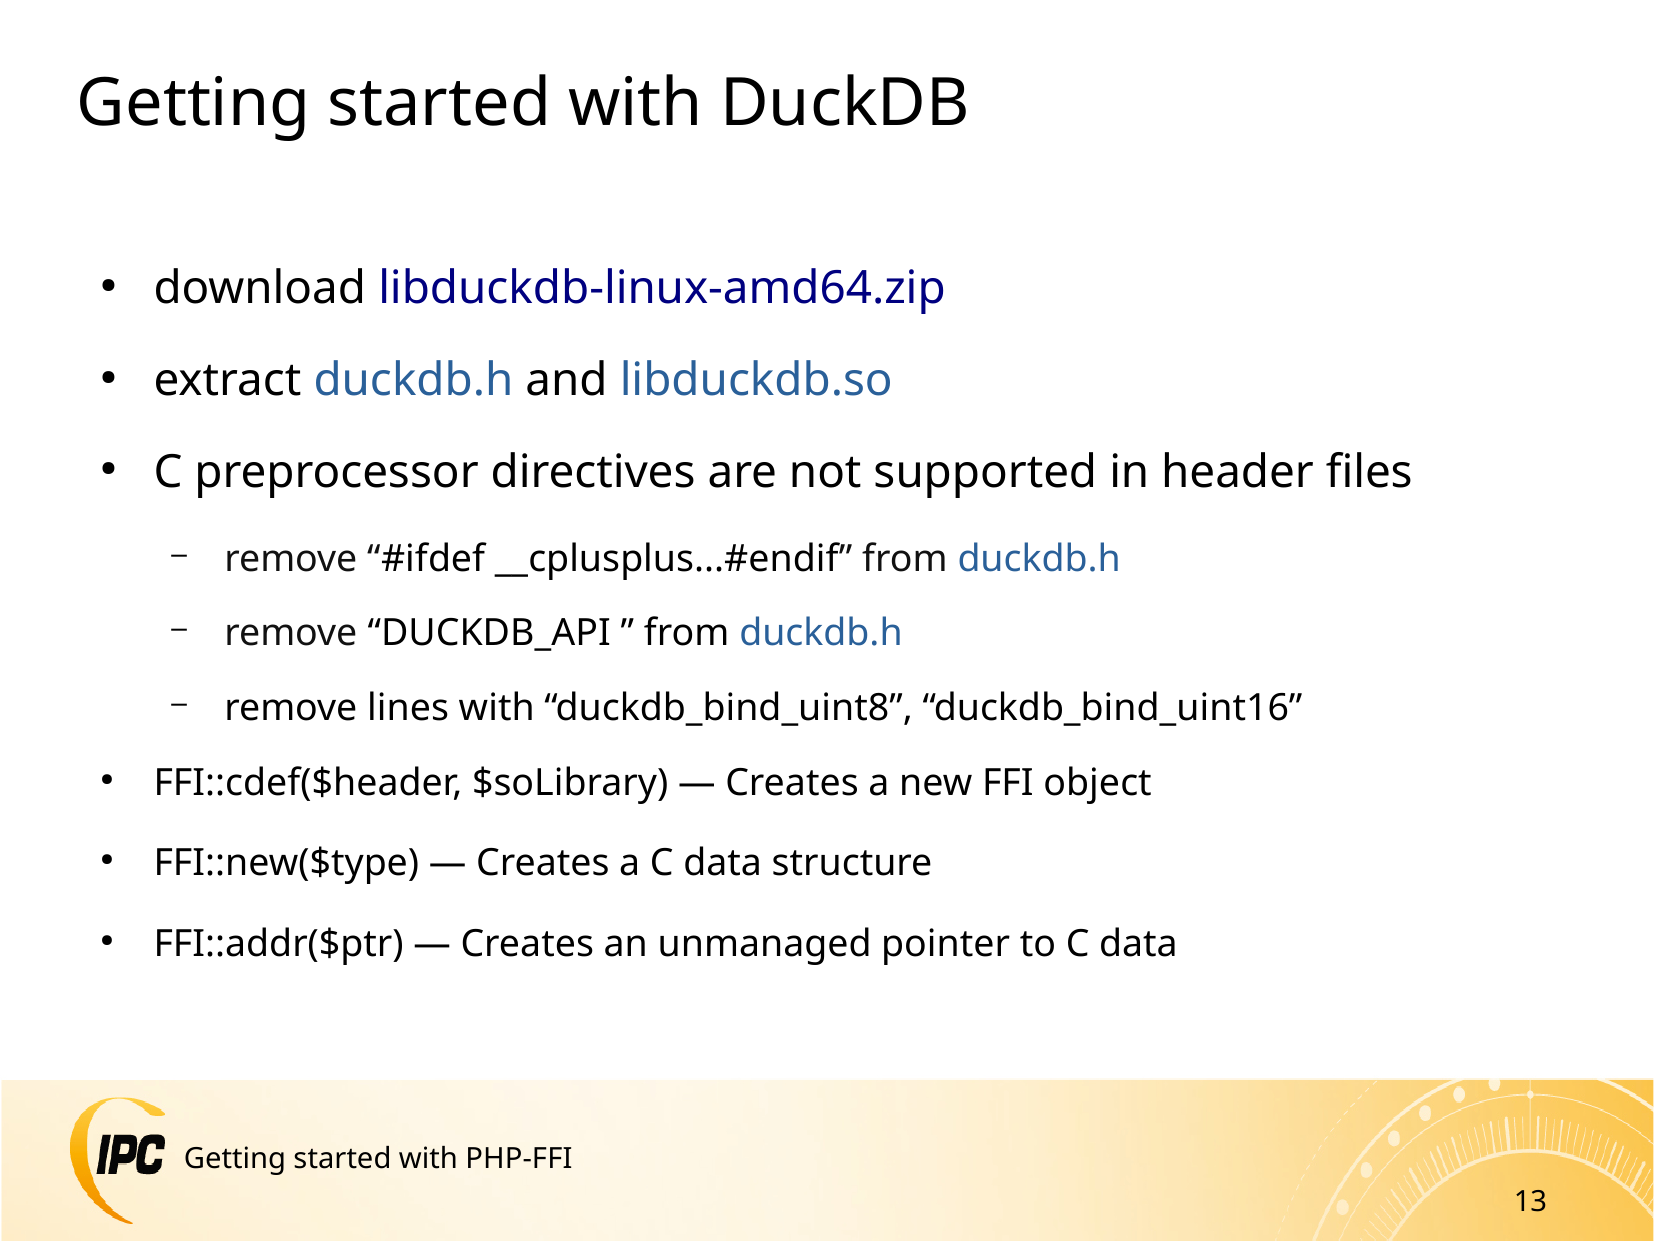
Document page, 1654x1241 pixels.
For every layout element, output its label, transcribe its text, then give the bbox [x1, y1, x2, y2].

list download libduckdb-linux-amd64.zip extract duckdb.h and libduckdb.so C preprocessor directives are not supported in header files remove “#ifdef __cplusplus...#endif” from duckdb.h remove “DUCKDB_API ” from duckdb.h remove lines with “duckdb_bind_uint8”, “duckdb_bind_uint16” FFI::cdef($header, $soLibrary) — Creates a new FFI object FFI::new($type) — Creates a C data structure FFI::addr($ptr) — Creates an unmanaged pointer to C data [82, 254, 1571, 976]
picture [0, 0, 1654, 1241]
title Getting started with DuckDB [17, 3, 1506, 196]
